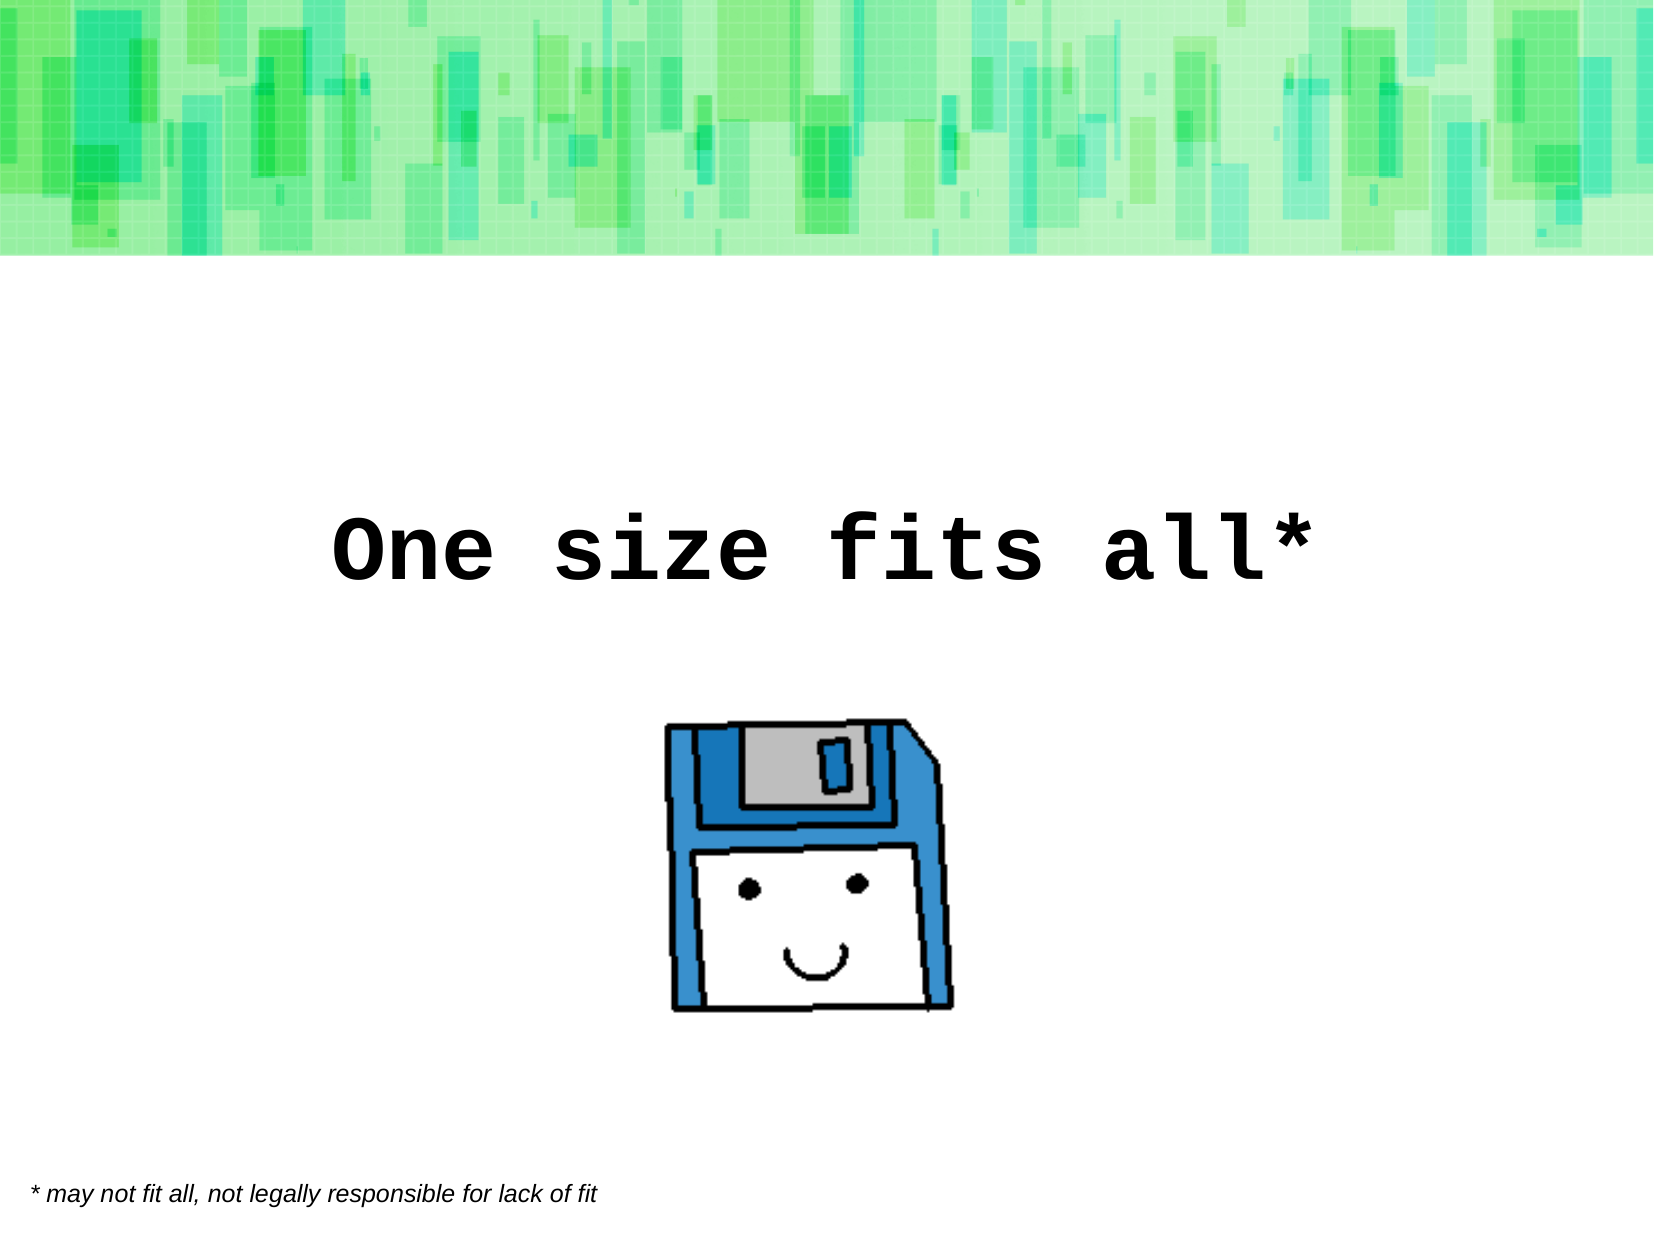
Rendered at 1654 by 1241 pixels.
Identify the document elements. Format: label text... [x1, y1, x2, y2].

subtitle One size fits all* [82, 285, 1571, 826]
picture [0, 0, 1654, 1241]
text_box * may not fit all, not legally responsible for lack of fit [15, 1171, 1621, 1216]
